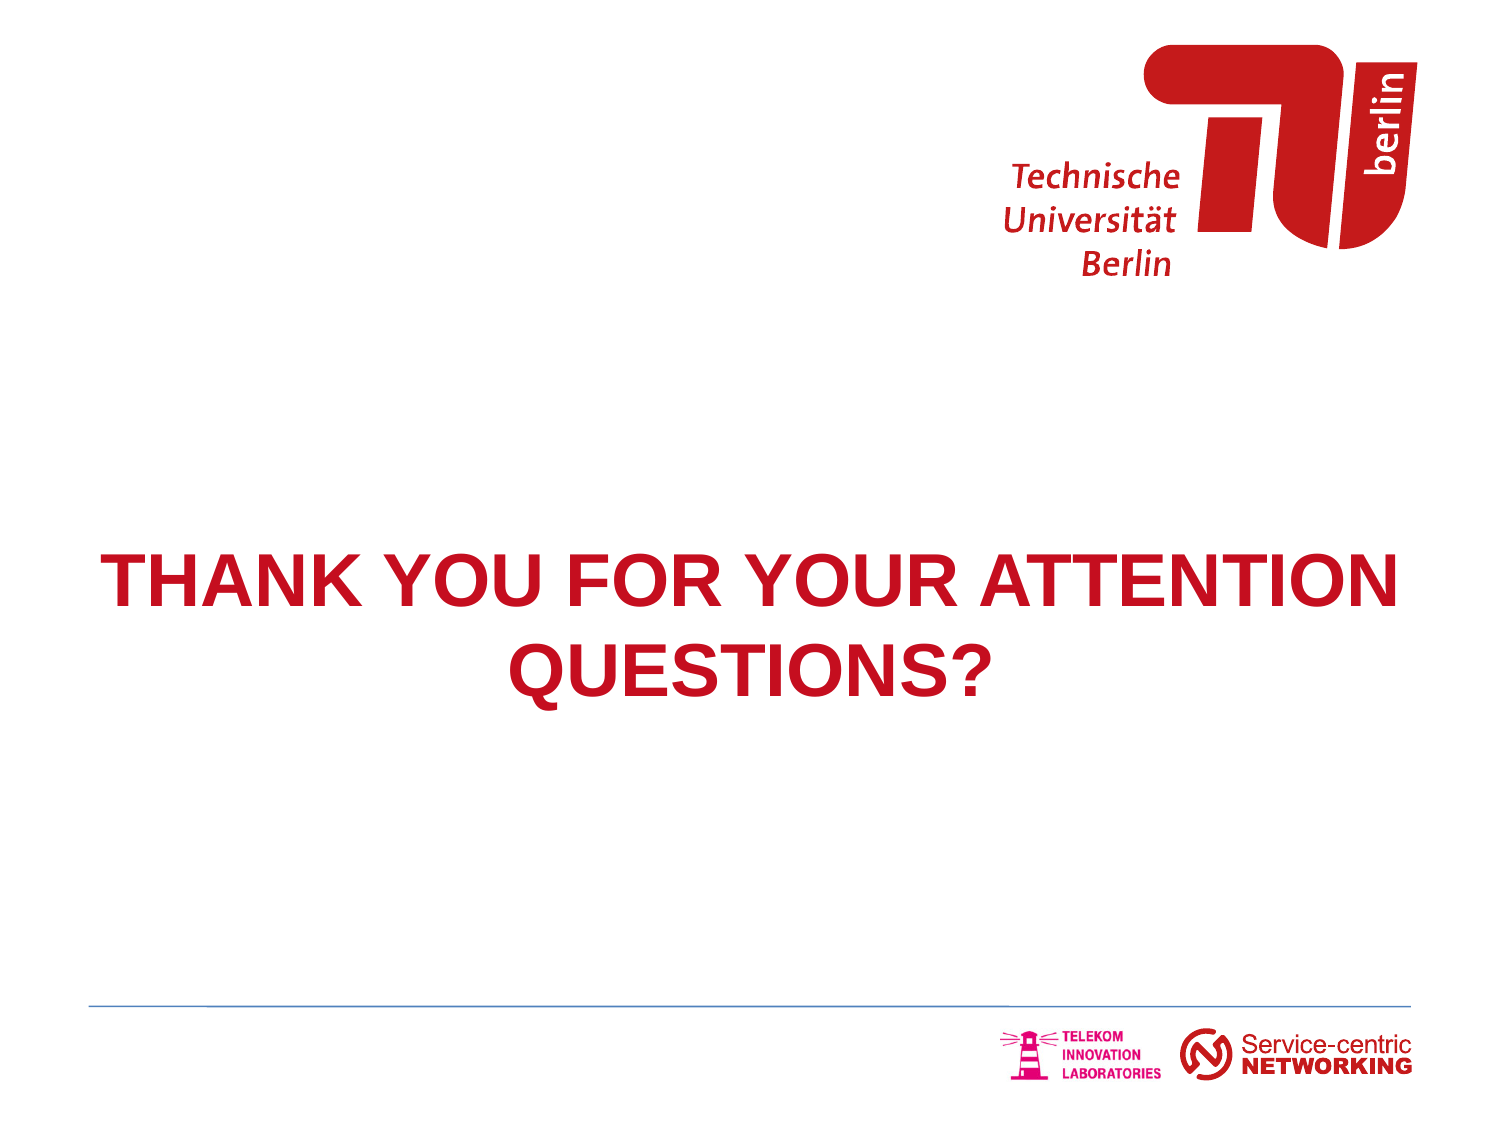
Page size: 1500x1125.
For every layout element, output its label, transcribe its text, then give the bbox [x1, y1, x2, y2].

picture [1000, 1028, 1161, 1082]
text_box Thank You for your Attention Questions? [88, 375, 1411, 867]
